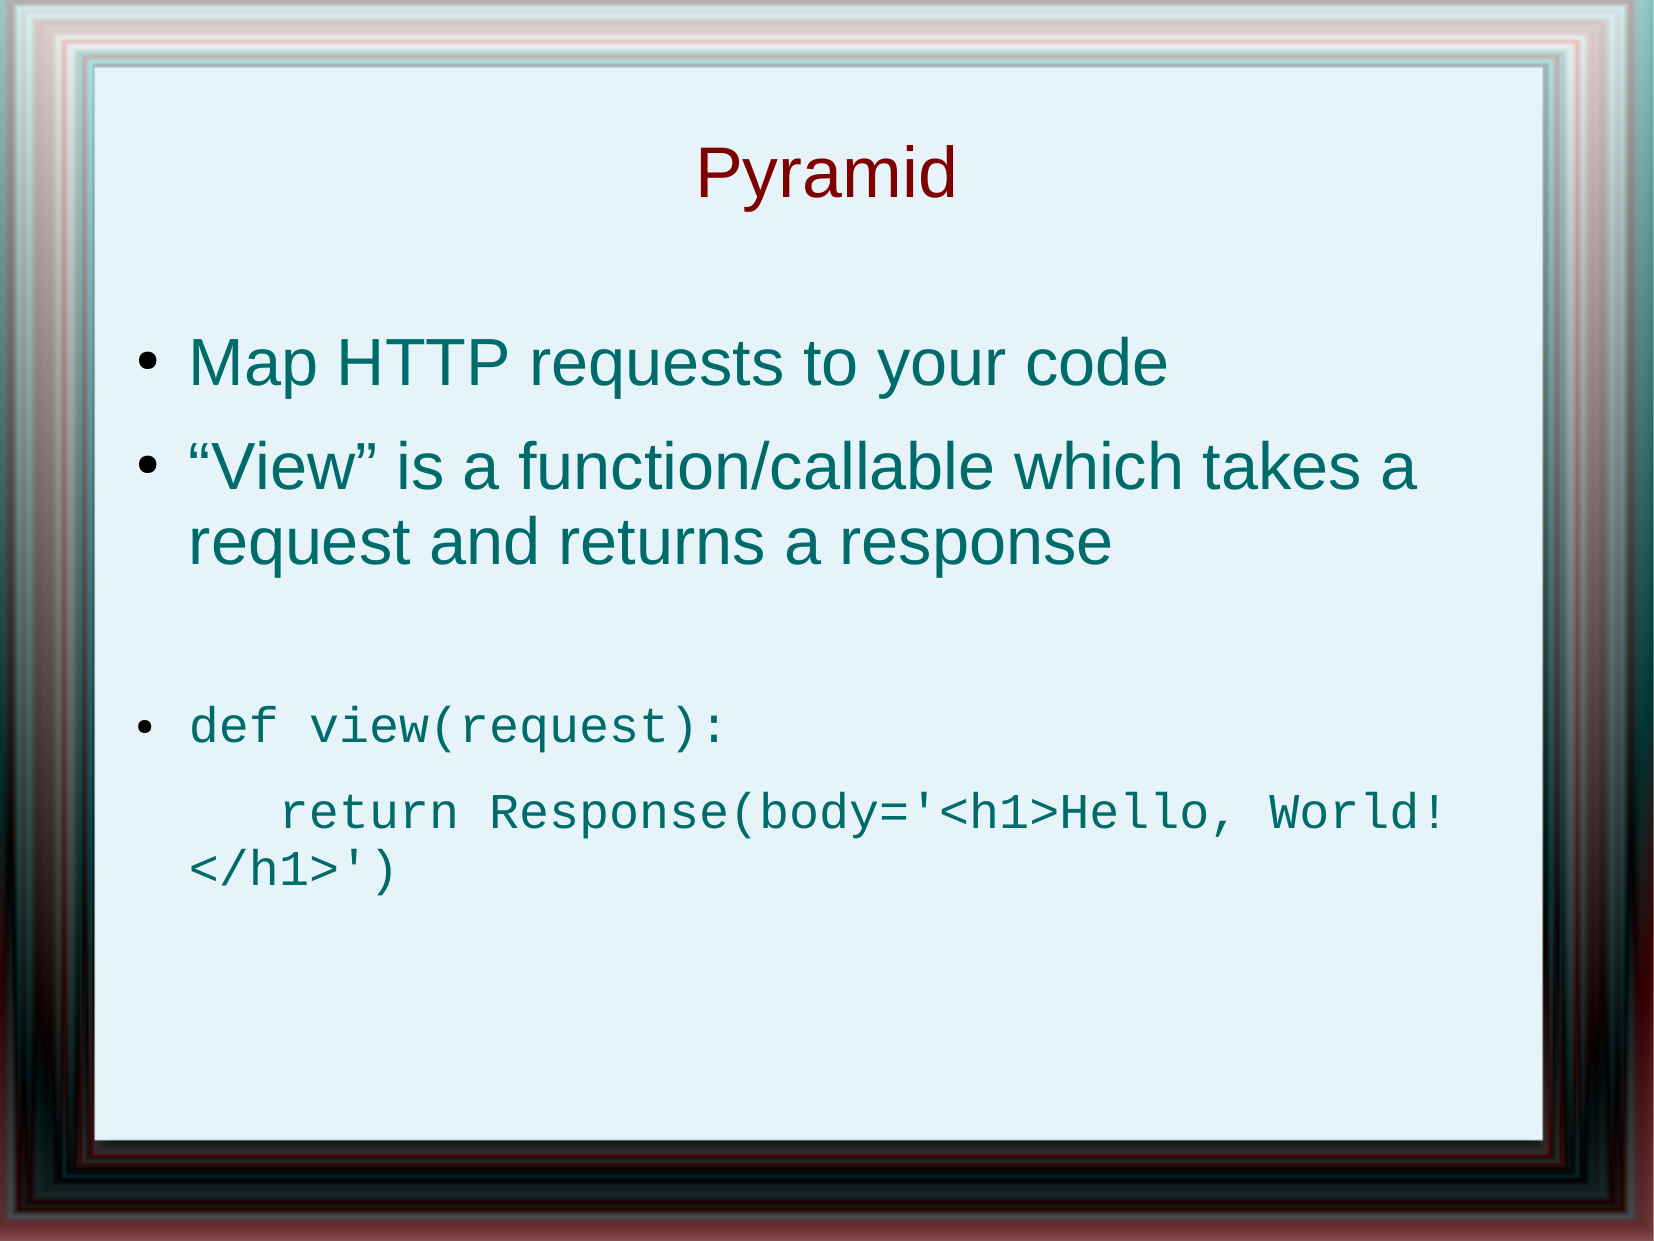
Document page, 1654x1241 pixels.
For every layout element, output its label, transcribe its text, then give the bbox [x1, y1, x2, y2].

list Map HTTP requests to your code “View” is a function/callable which takes a request and returns a response [118, 324, 1506, 668]
title Pyramid [118, 88, 1536, 257]
picture [0, 0, 1654, 1241]
list def view(request): return Response(body='<h1>Hello, World!</h1>') [118, 700, 1506, 1044]
